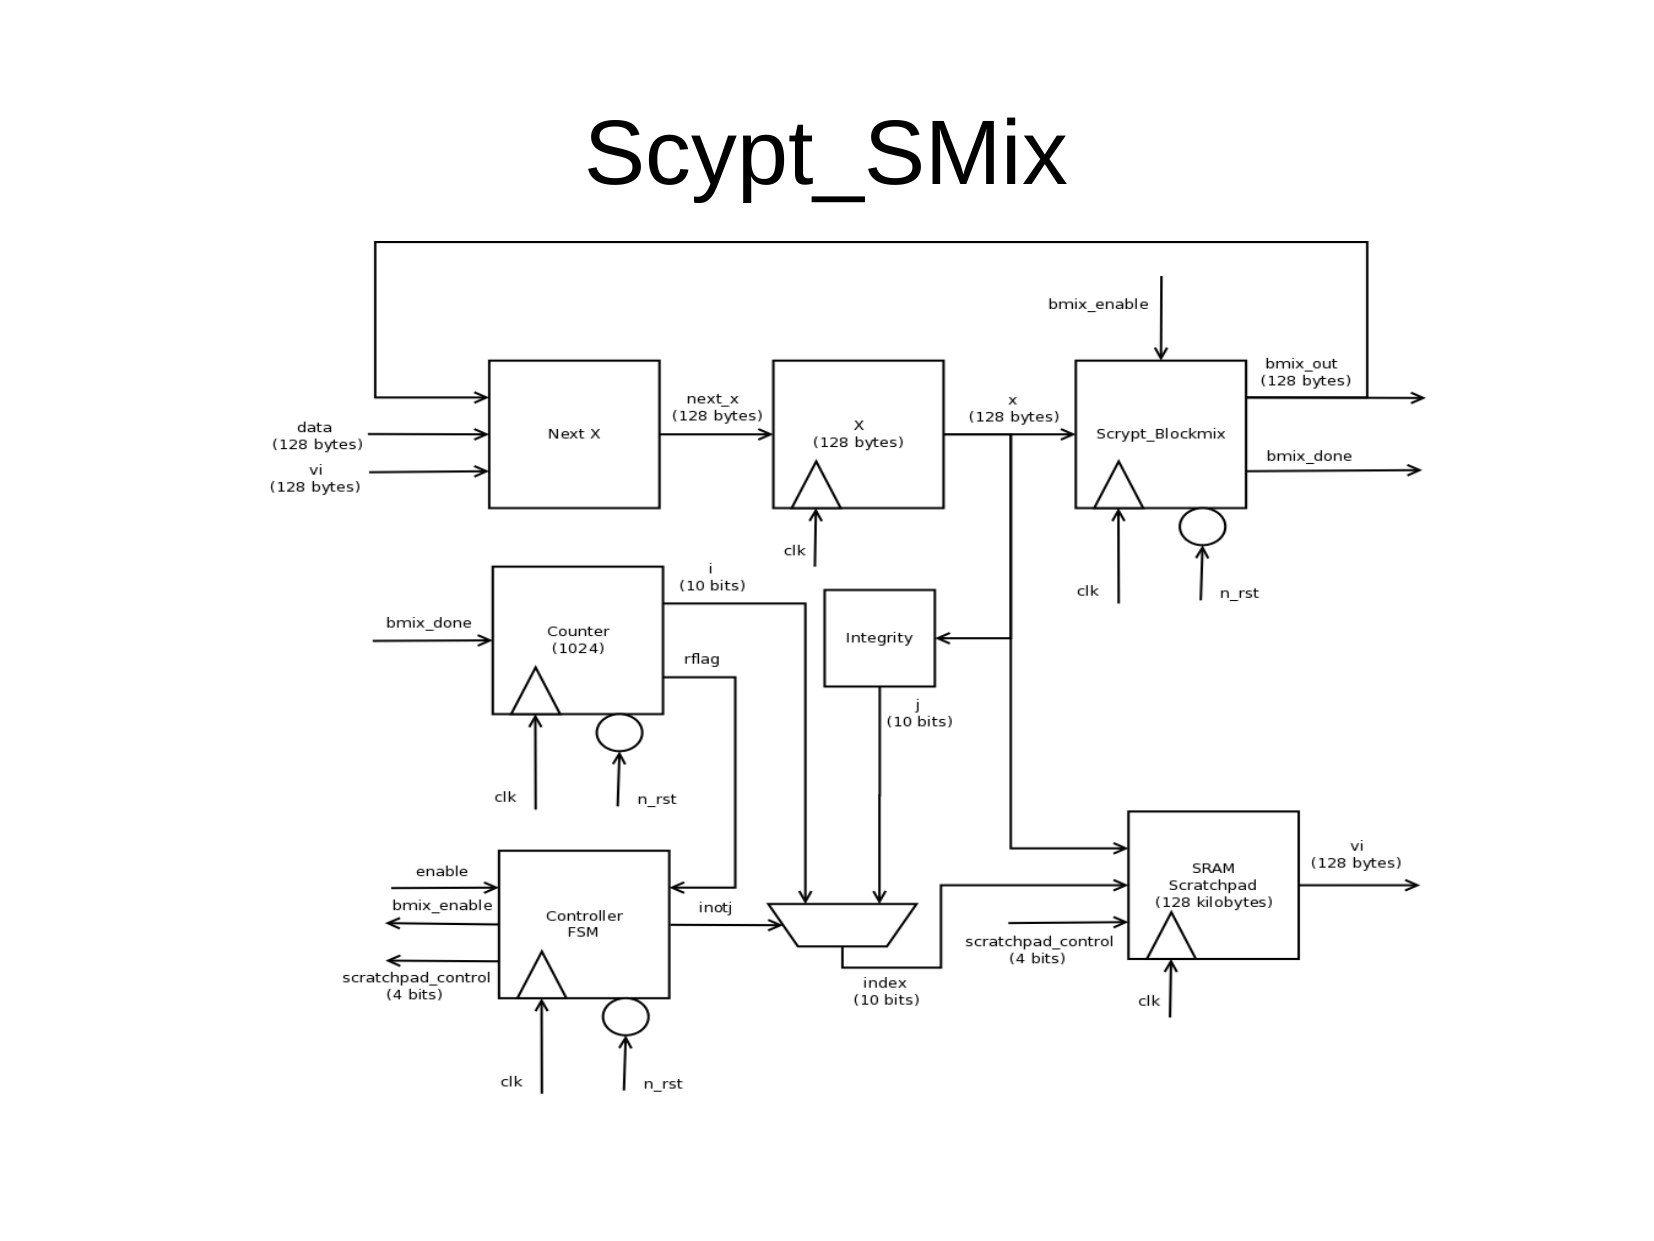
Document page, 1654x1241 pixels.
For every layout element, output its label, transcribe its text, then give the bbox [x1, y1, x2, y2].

title Scypt_SMix [82, 49, 1571, 257]
picture [270, 241, 1430, 1096]
